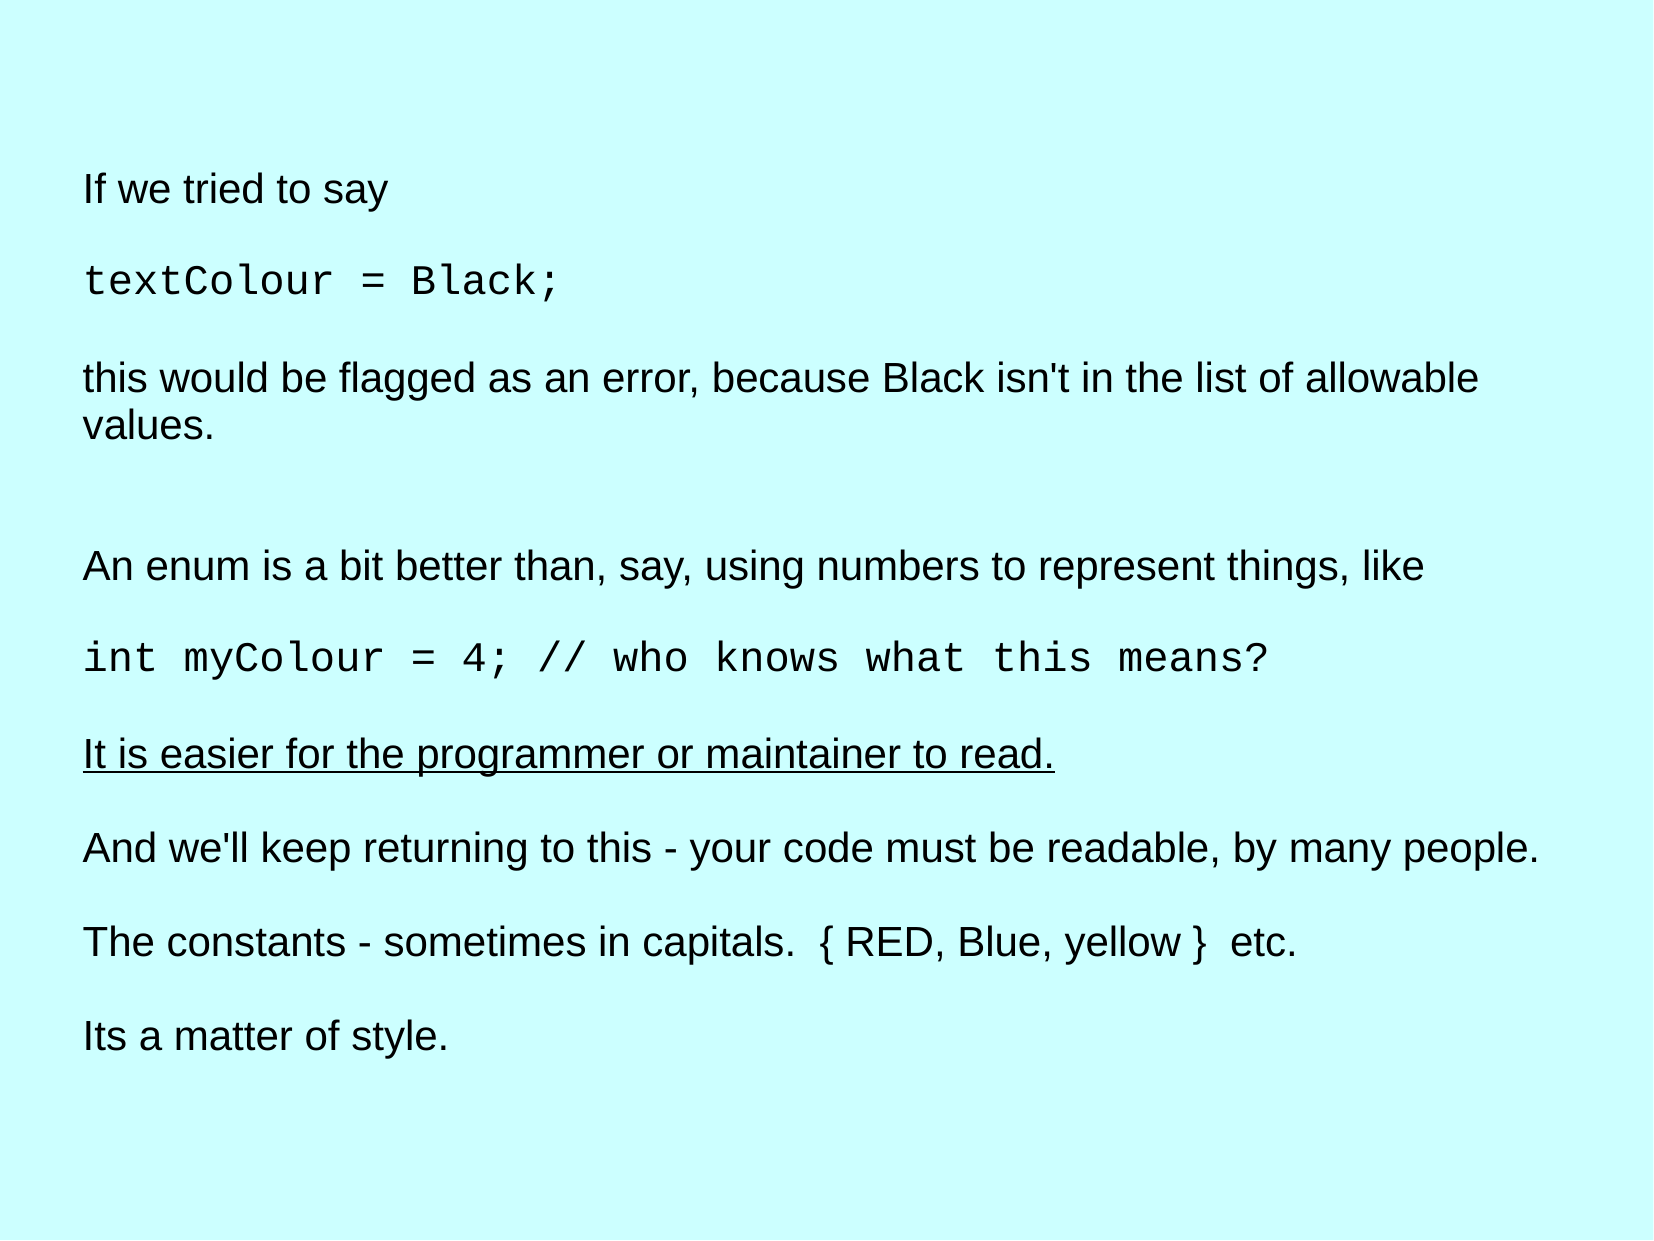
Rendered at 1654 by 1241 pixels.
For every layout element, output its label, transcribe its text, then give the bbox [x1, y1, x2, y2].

subtitle If we tried to say textColour = Black; this would be flagged as an error, because Black isn't in the list of allowable values. An enum is a bit better than, say, using numbers to represent things, like int myColour = 4; // who knows what this means? It is easier for the programmer or maintainer to read. And we'll keep returning to this - your code must be readable, by many people. The constants - sometimes in capitals. { RED, Blue, yellow } etc. Its a matter of style. [82, 118, 1571, 1079]
